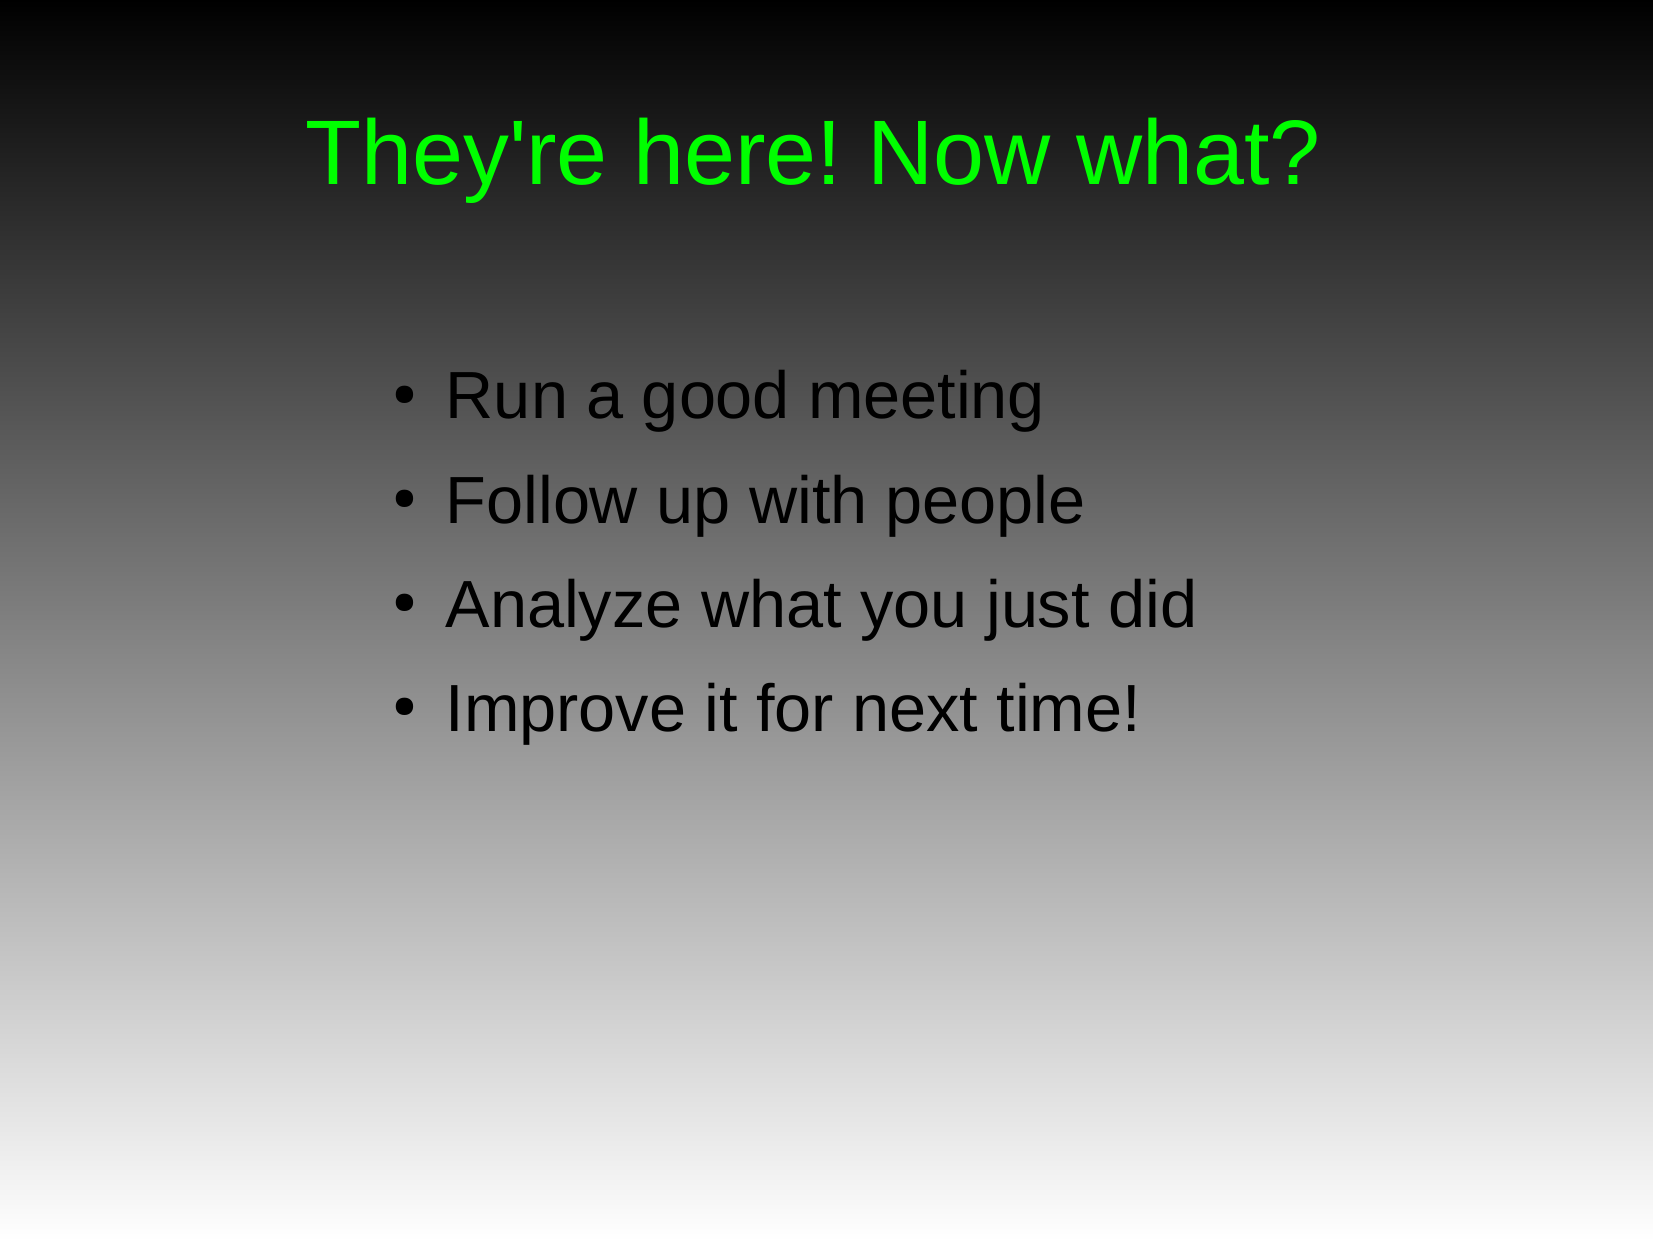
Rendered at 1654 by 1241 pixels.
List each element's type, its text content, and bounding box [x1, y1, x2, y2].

list Run a good meeting Follow up with people Analyze what you just did Improve it for next time! [375, 358, 1276, 1163]
title They're here! Now what? [82, 49, 1571, 257]
